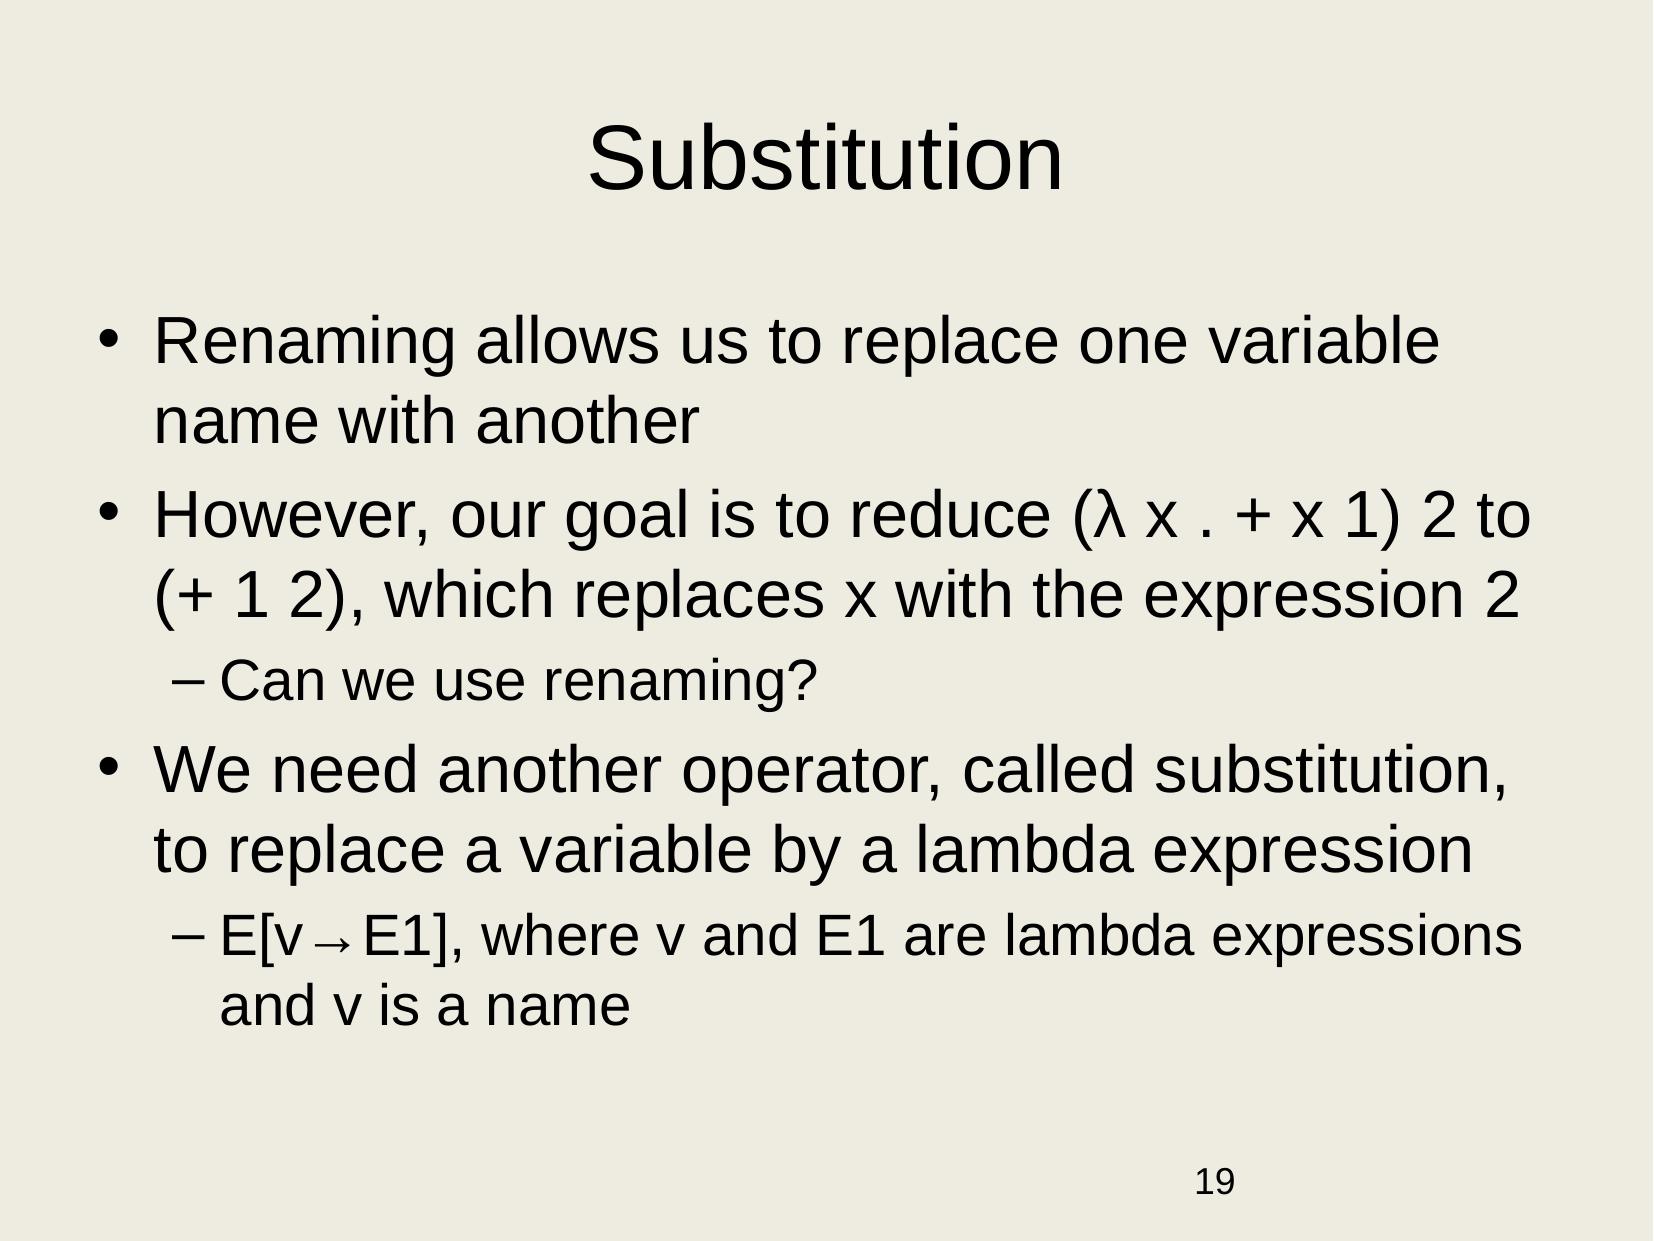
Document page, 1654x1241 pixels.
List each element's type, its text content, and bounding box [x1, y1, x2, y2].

slide_number <number> [1179, 1149, 1565, 1216]
title Substitution [82, 49, 1571, 257]
list Renaming allows us to replace one variable name with another However, our goal is to reduce (λ x . + x 1) 2 to (+ 1 2), which replaces x with the expression 2 Can we use renaming? We need another operator, called substitution, to replace a variable by a lambda expression E[v→E1], where v and E1 are lambda expressions and v is a name [82, 289, 1571, 1109]
